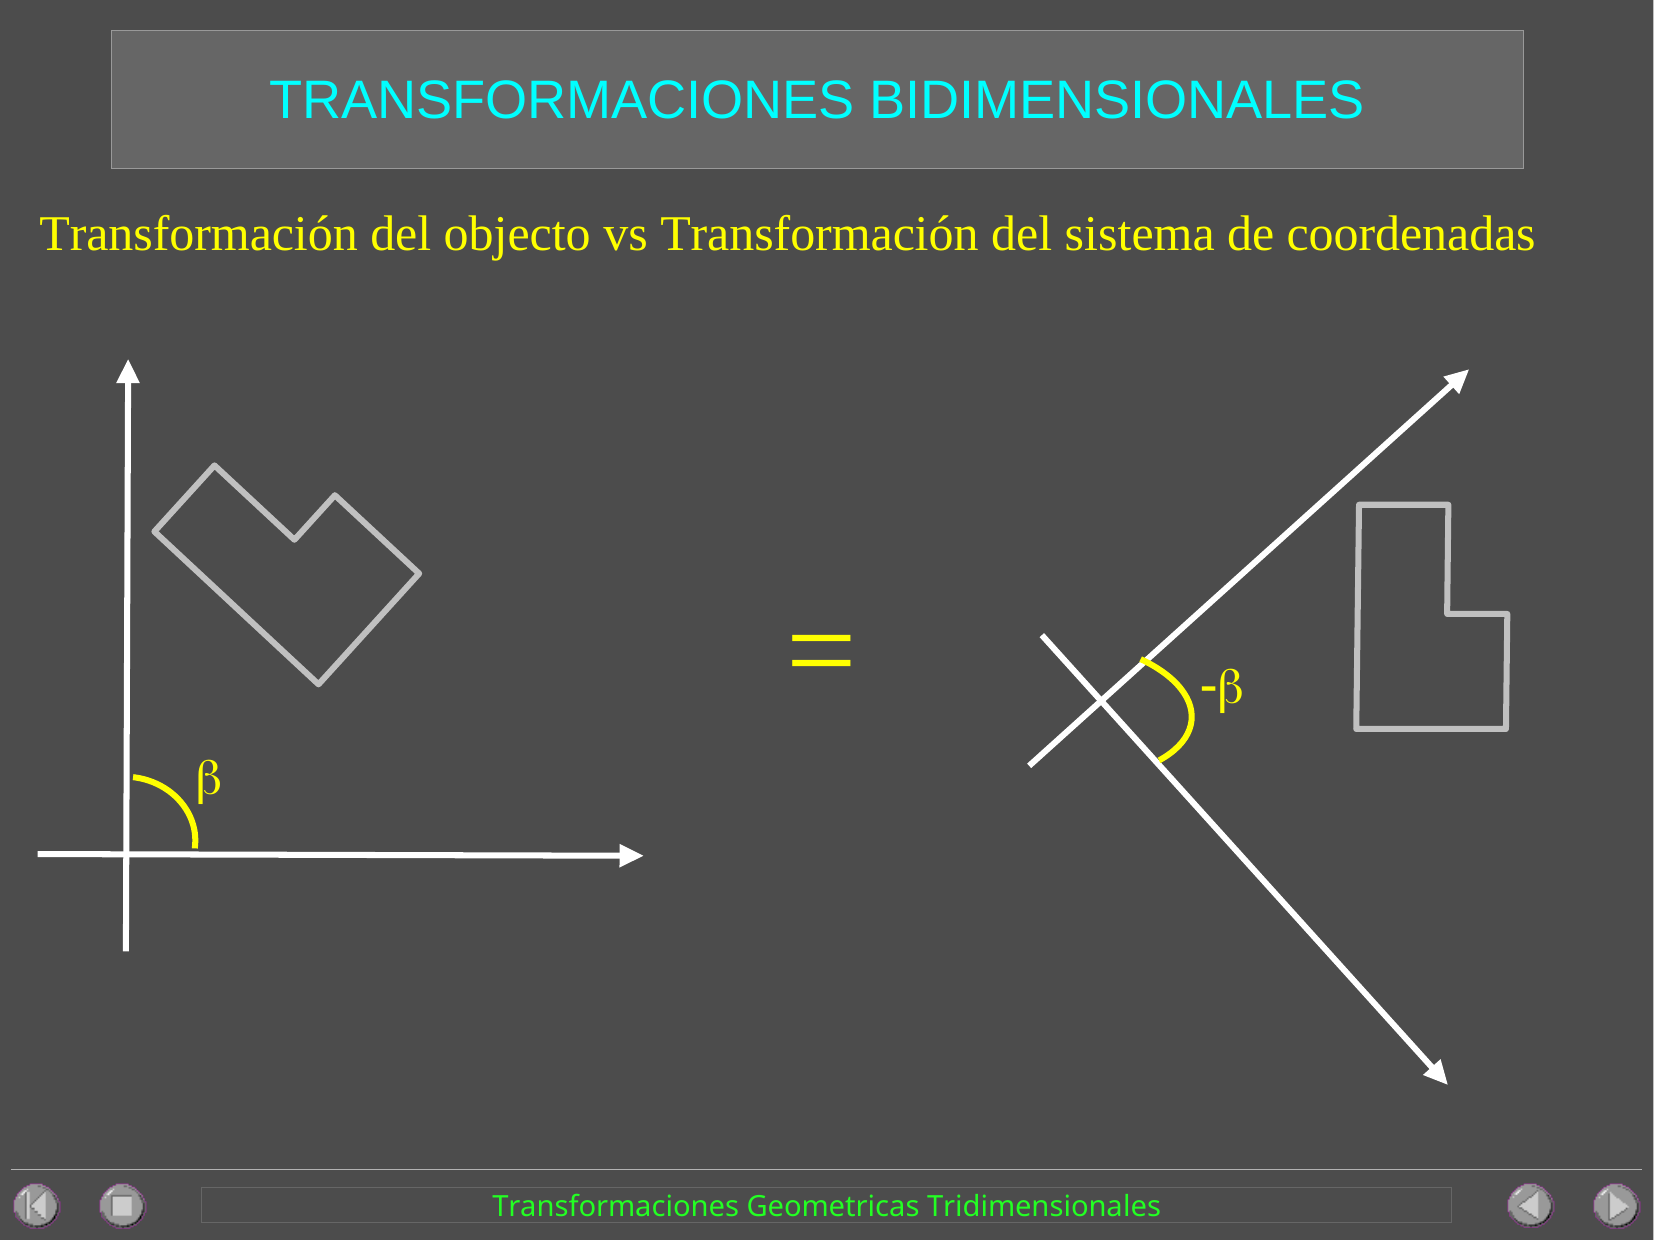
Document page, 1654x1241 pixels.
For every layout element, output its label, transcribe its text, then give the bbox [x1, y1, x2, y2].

text_box b [195, 760, 253, 826]
picture [11, 1181, 62, 1232]
picture [97, 1181, 148, 1232]
text_box -b [1200, 669, 1266, 735]
text_box = [786, 580, 858, 732]
title TRANSFORMACIONES BIDIMENSIONALES [111, 30, 1524, 169]
picture [1591, 1181, 1642, 1232]
picture [1505, 1181, 1556, 1231]
text_box Transformación del objecto vs Transformación del sistema de coordenadas [39, 205, 1558, 266]
